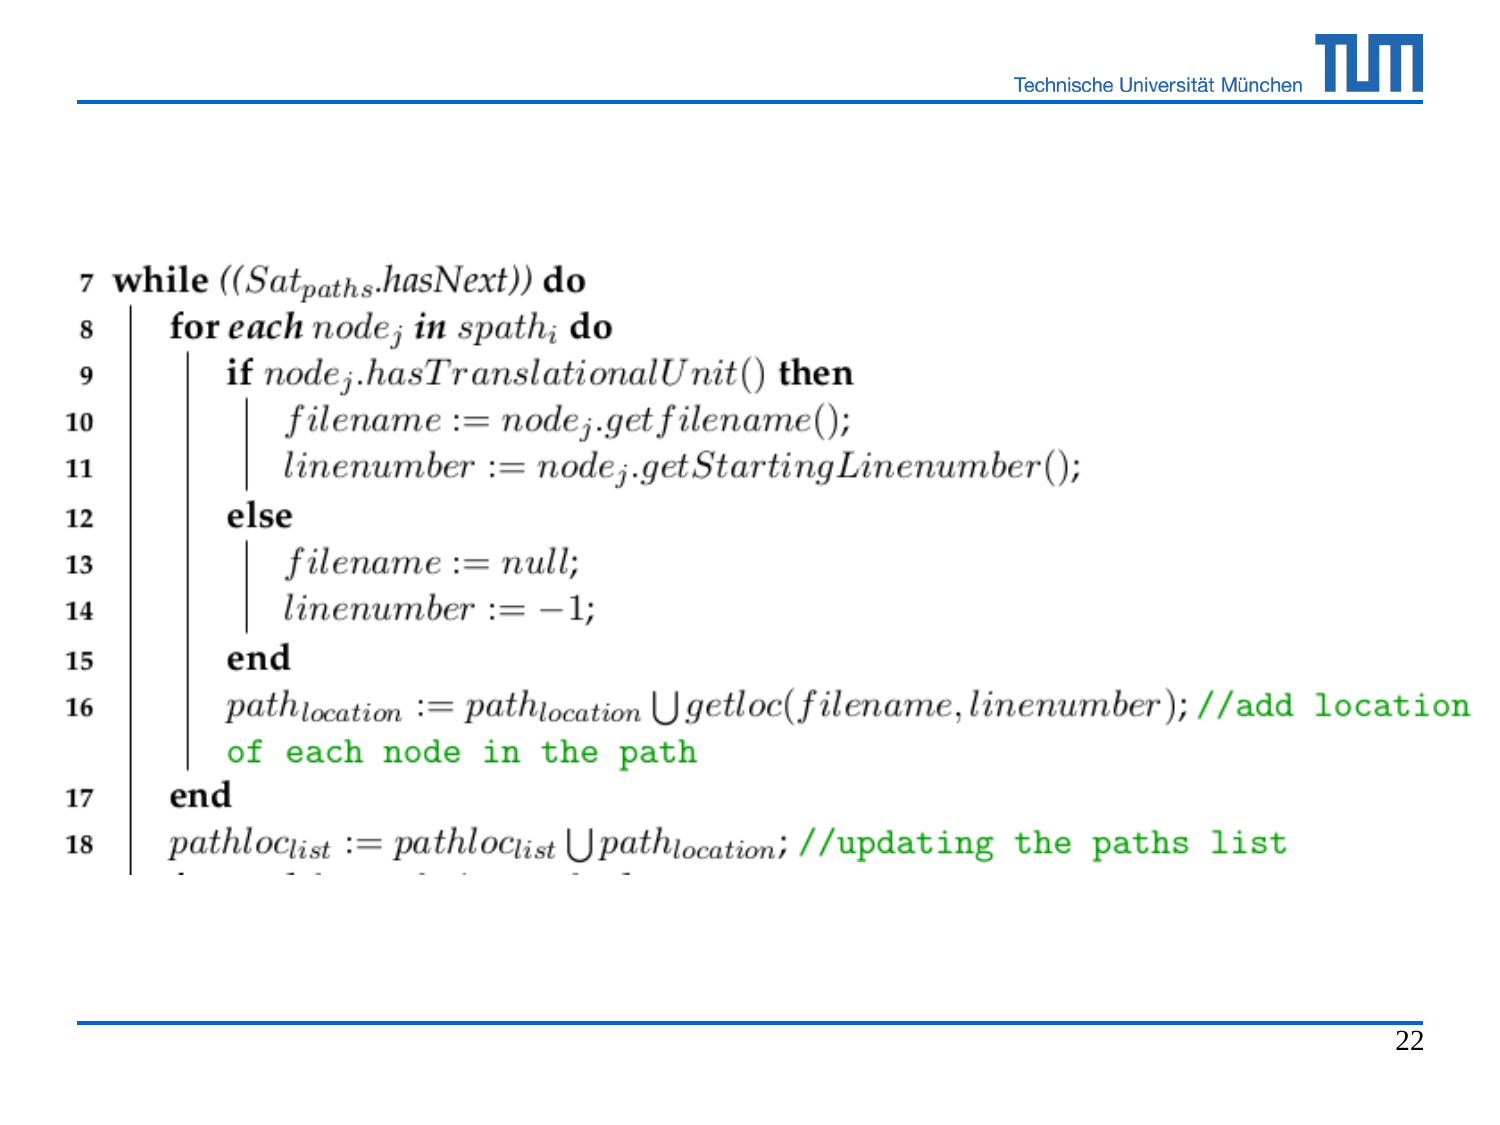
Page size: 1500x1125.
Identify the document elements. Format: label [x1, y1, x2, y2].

picture [1014, 34, 1423, 92]
picture [48, 262, 1500, 875]
